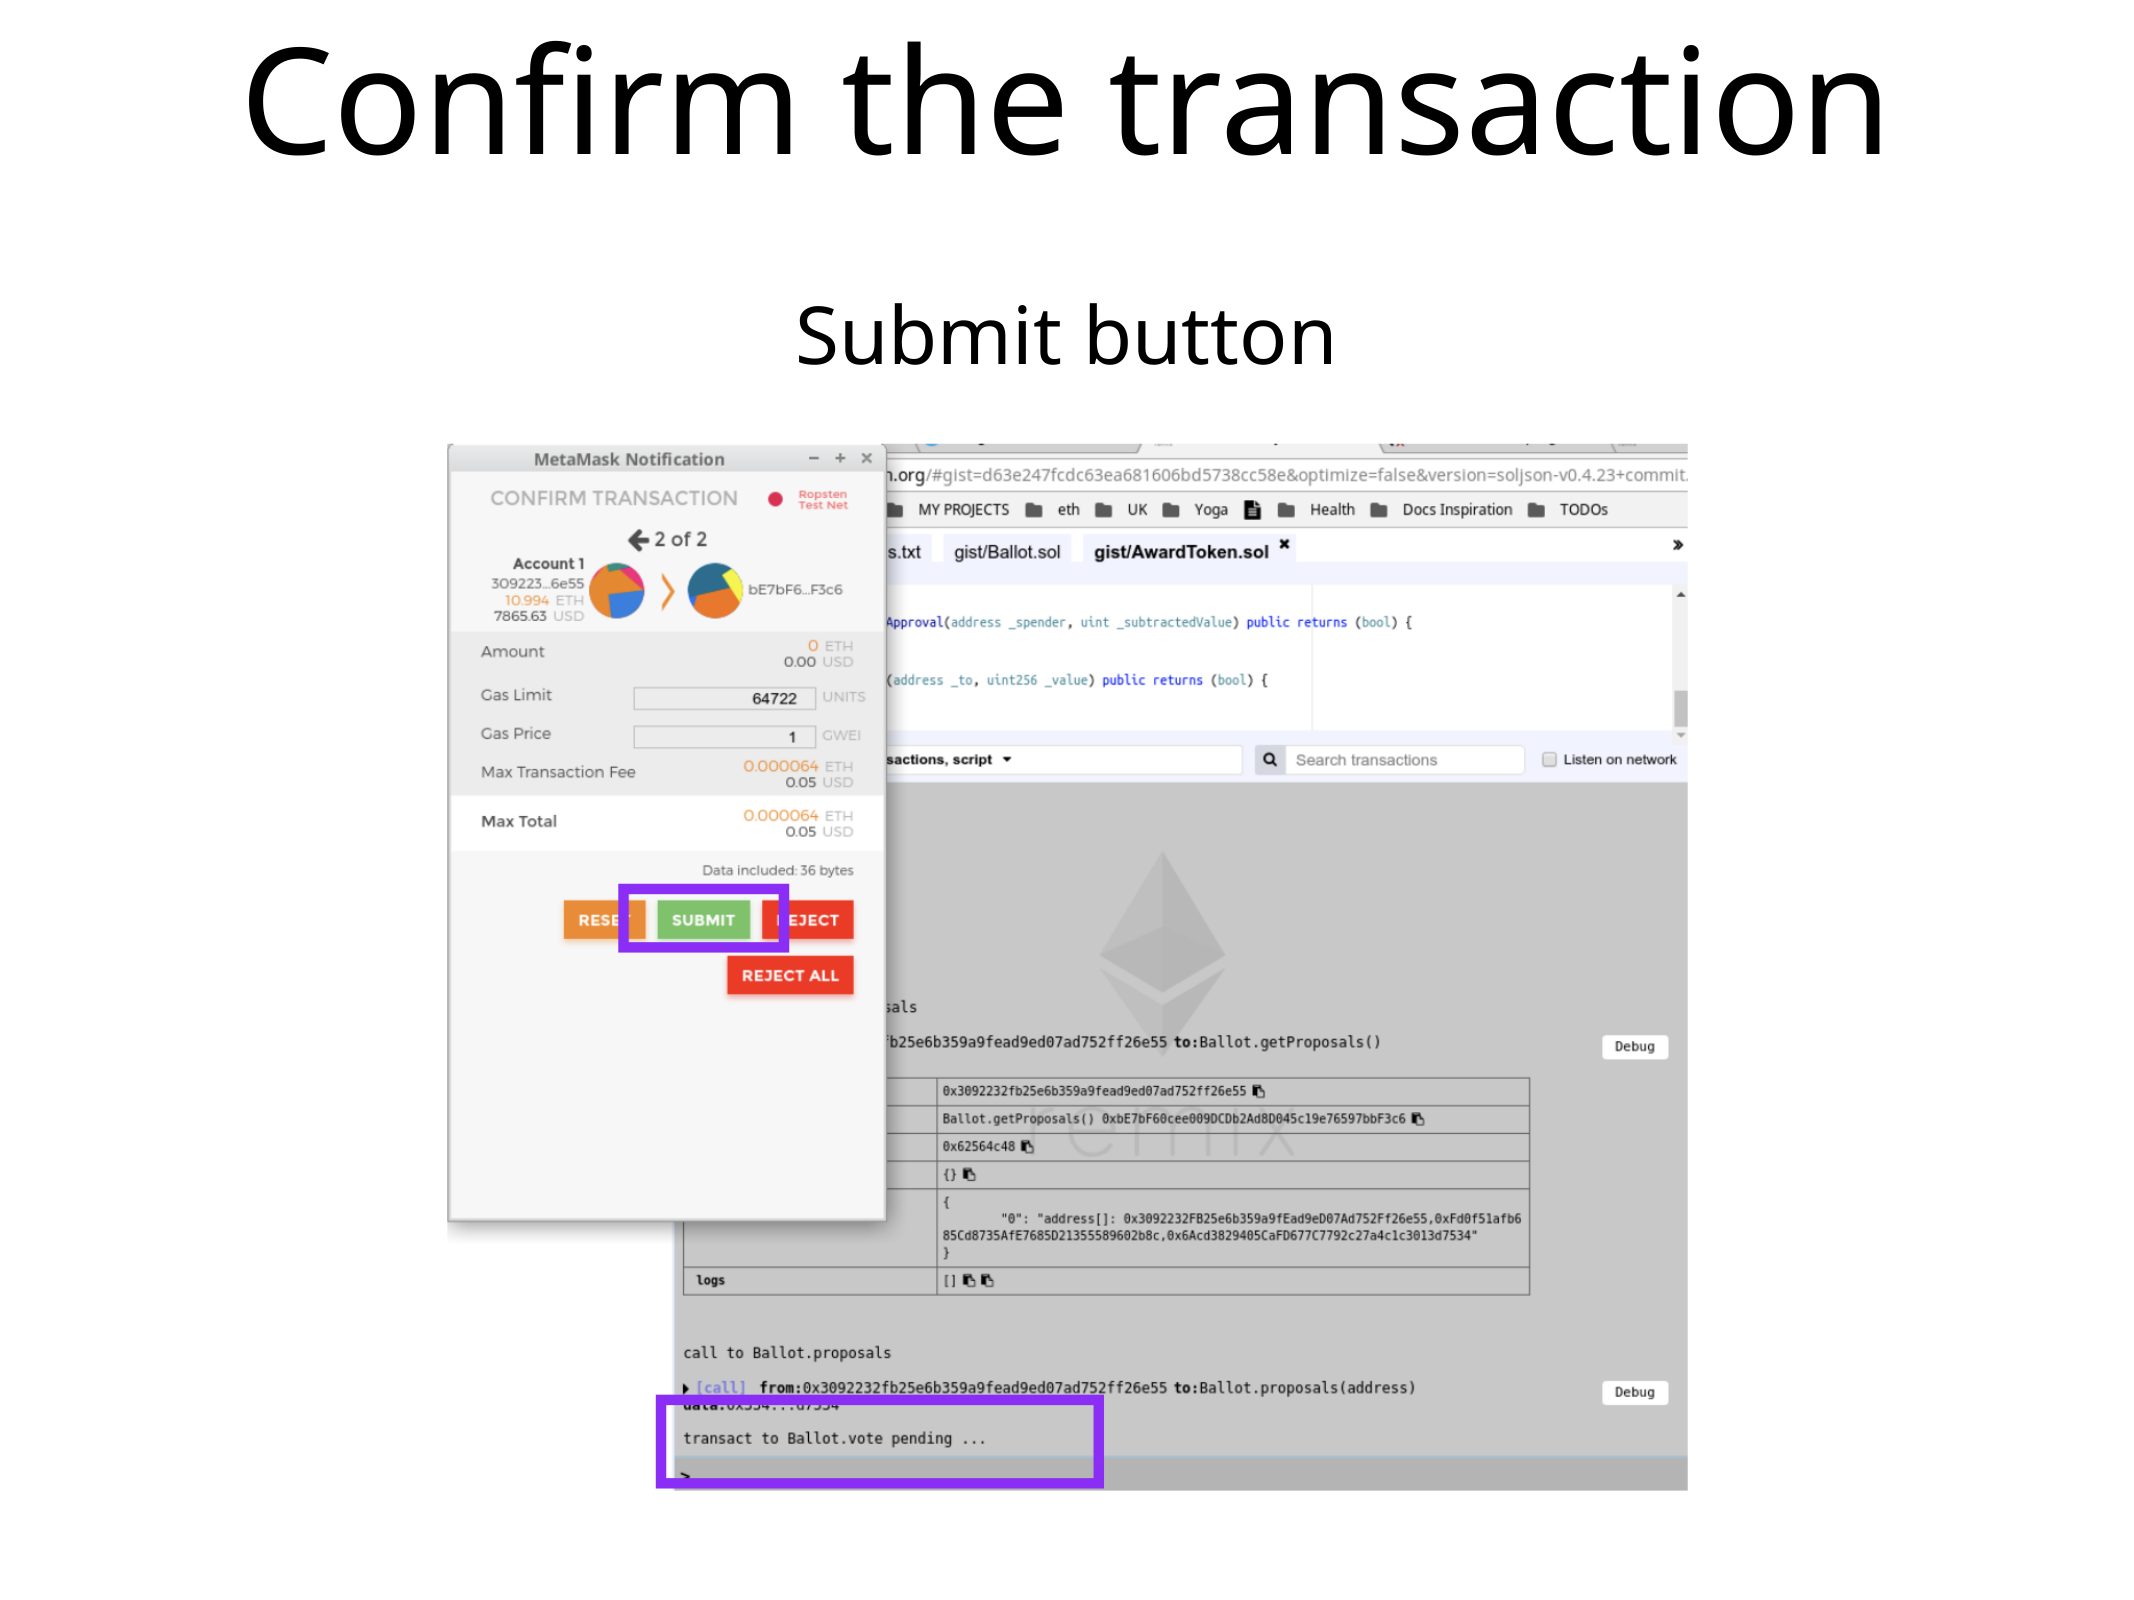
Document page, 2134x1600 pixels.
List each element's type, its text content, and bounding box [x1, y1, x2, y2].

title Confirm the transaction [69, 0, 2064, 226]
subtitle Submit button ( when dependencies.js is the active file ) [112, 277, 2021, 558]
picture [414, 425, 1719, 1524]
